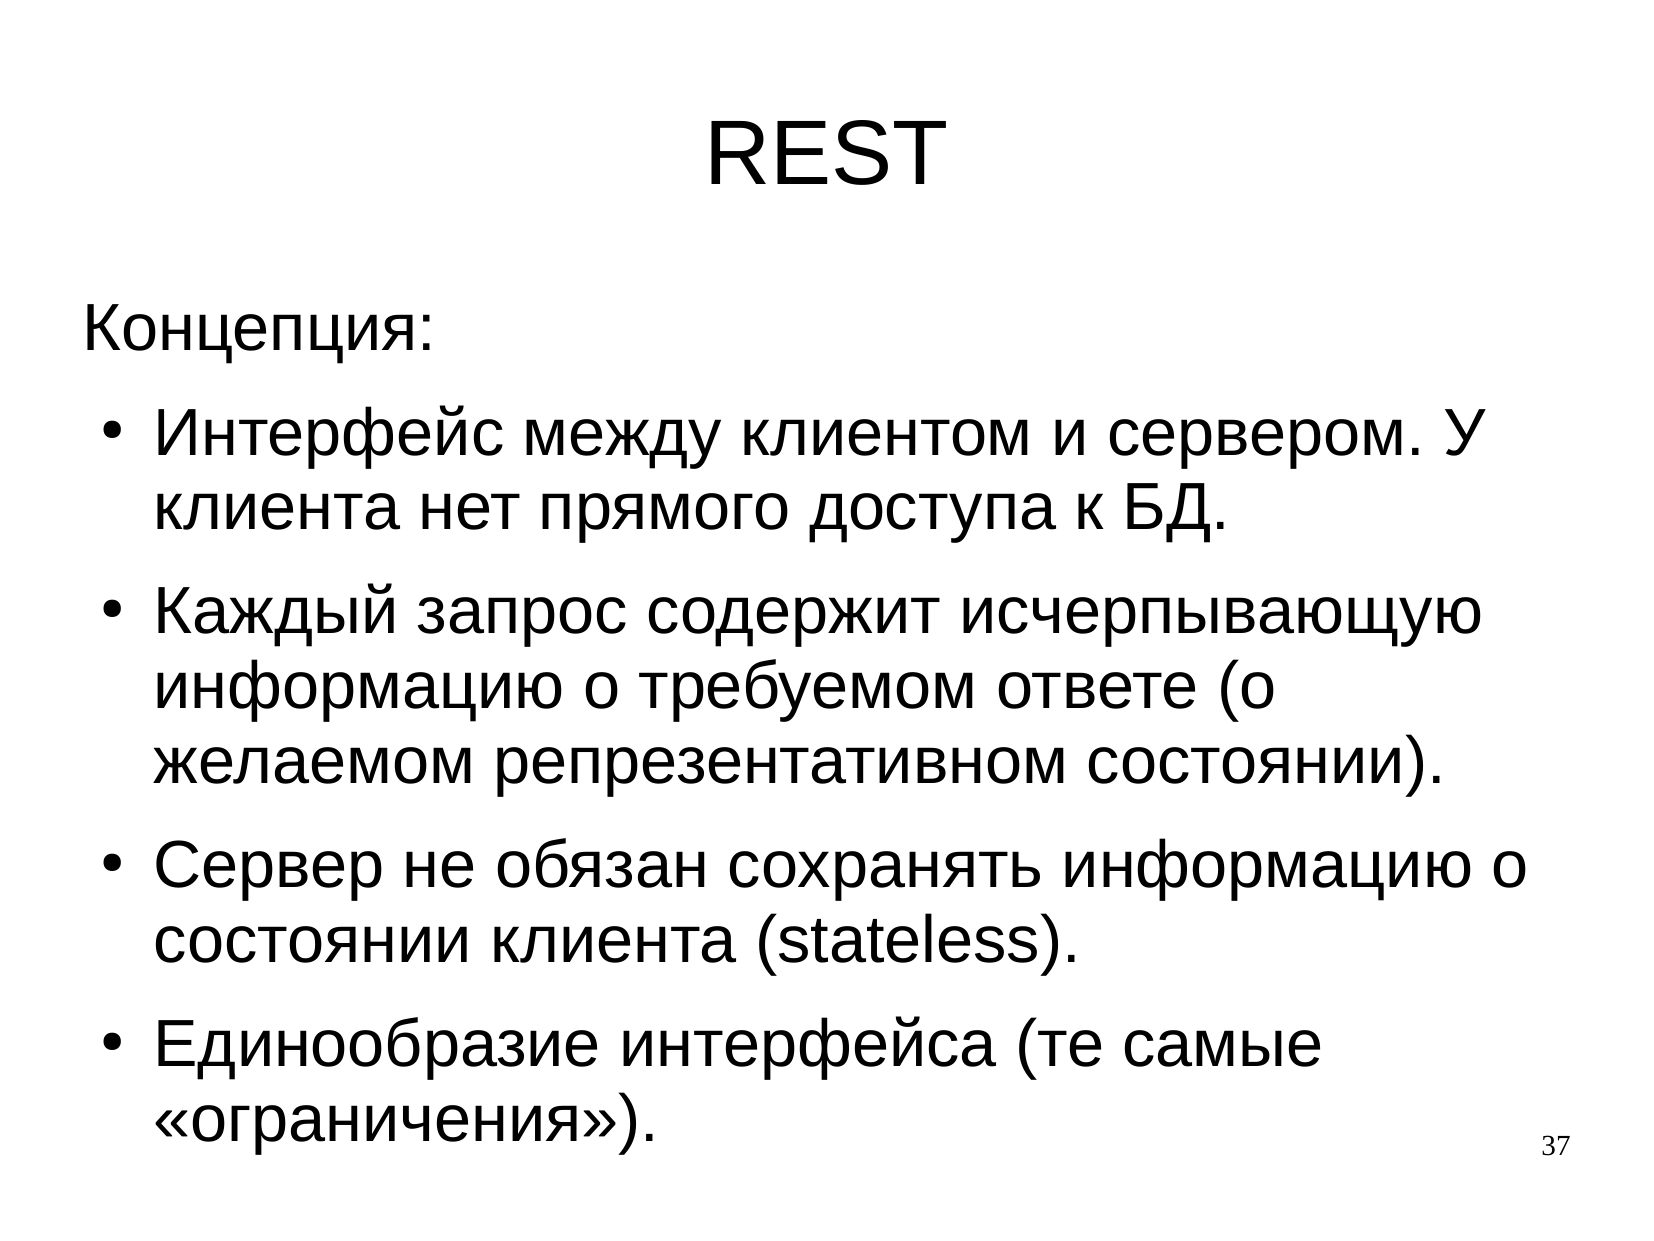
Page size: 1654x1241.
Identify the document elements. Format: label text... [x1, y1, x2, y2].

list Концепция: Интерфейс между клиентом и сервером. У клиента нет прямого доступа к БД. Каждый запрос содержит исчерпывающую информацию о требуемом ответе (о желаемом репрезентативном состоянии). Сервер не обязан сохранять информацию о состоянии клиента (stateless). Единообразие интерфейса (те самые «ограничения»). [82, 290, 1571, 1171]
title REST [82, 49, 1571, 257]
